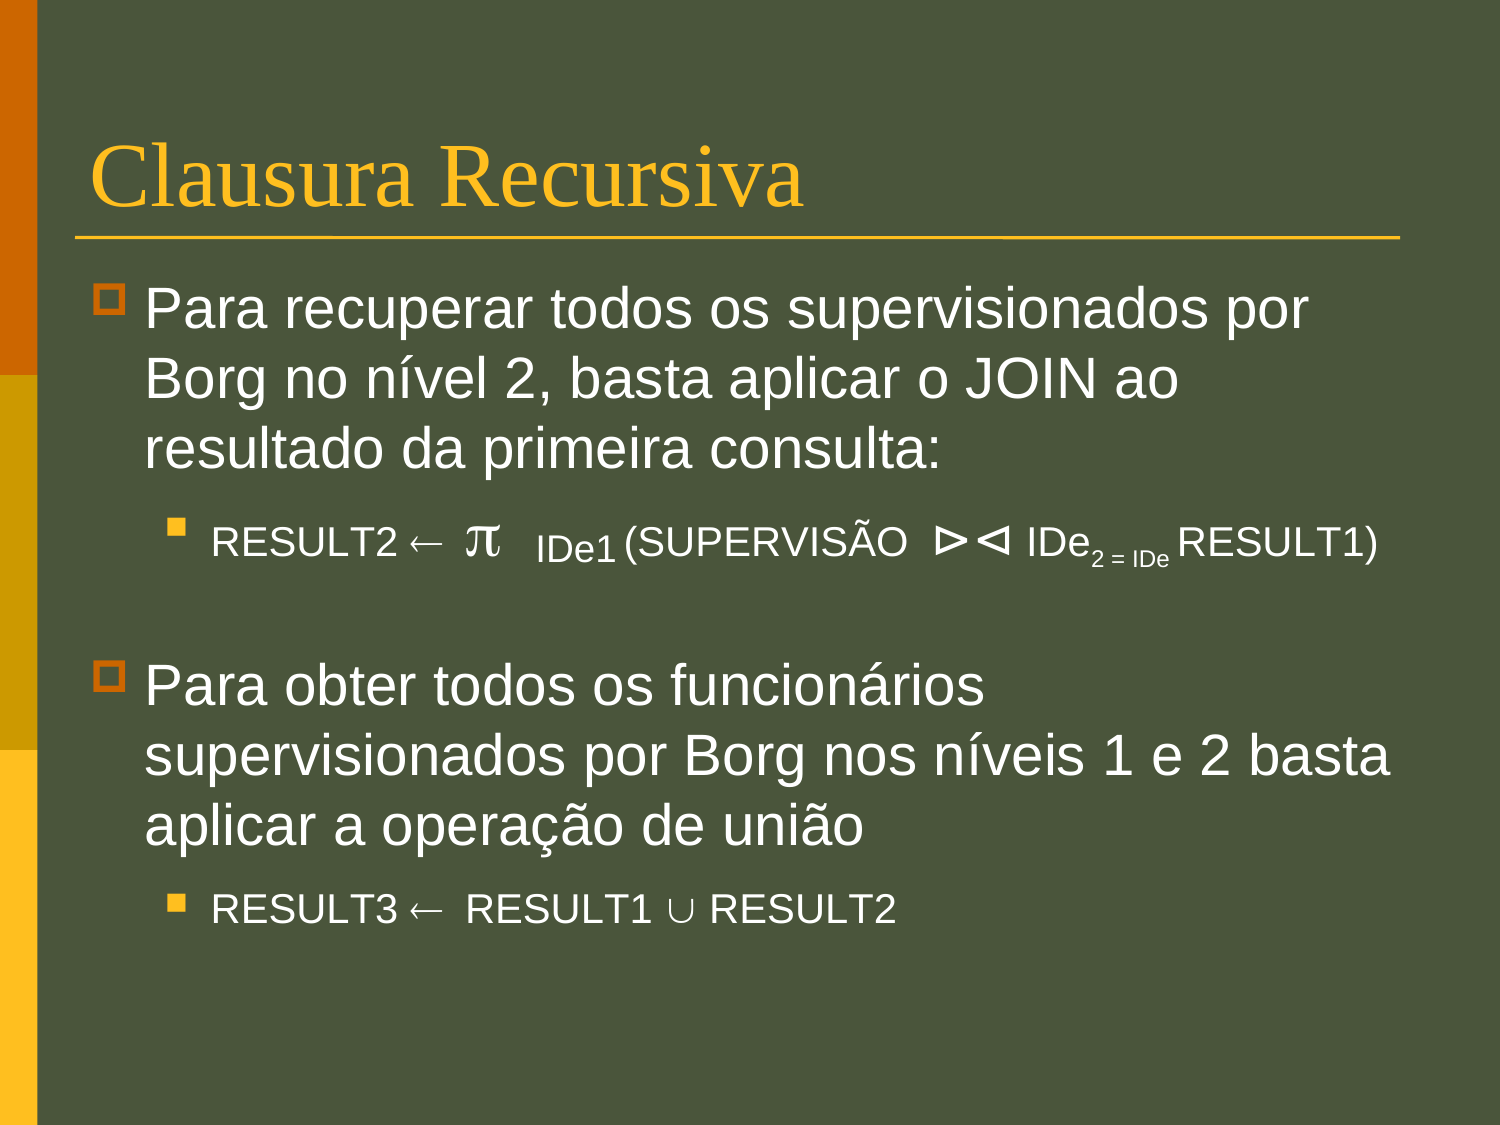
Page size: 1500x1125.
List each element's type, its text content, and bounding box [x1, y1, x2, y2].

title Clausura Recursiva [75, 45, 1426, 233]
list Para recuperar todos os supervisionados por Borg no nível 2, basta aplicar o JOIN ao resultado da primeira consulta: RESULT2 IDe1 (SUPERVISÃO ⊳⊲ IDe2 = IDe RESULT1) Para obter todos os funcionários supervisionados por Borg nos níveis 1 e 2 basta aplicar a operação de união RESULT3 RESULT1  RESULT2 [75, 262, 1426, 1006]
